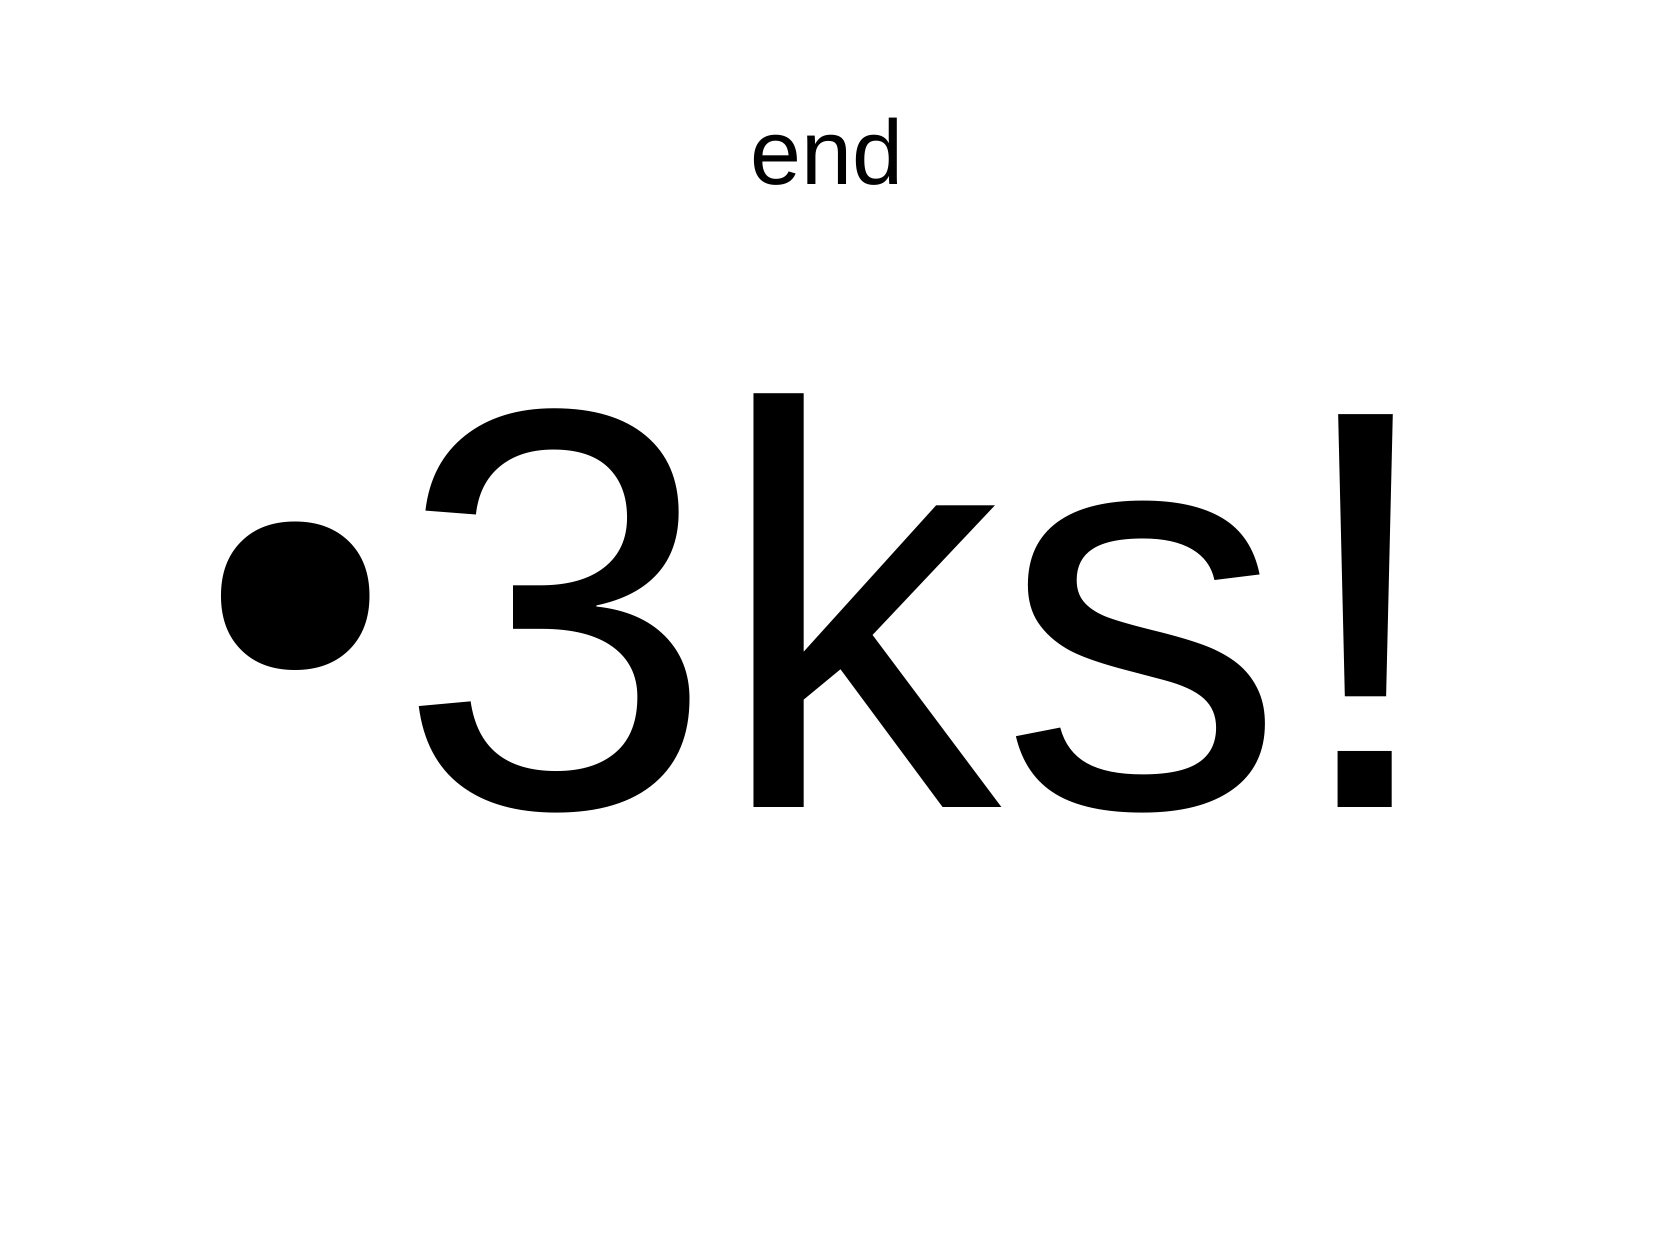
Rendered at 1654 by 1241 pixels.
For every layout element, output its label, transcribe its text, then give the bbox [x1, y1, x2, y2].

title end [82, 49, 1571, 257]
list 3ks! [82, 290, 1538, 1010]
